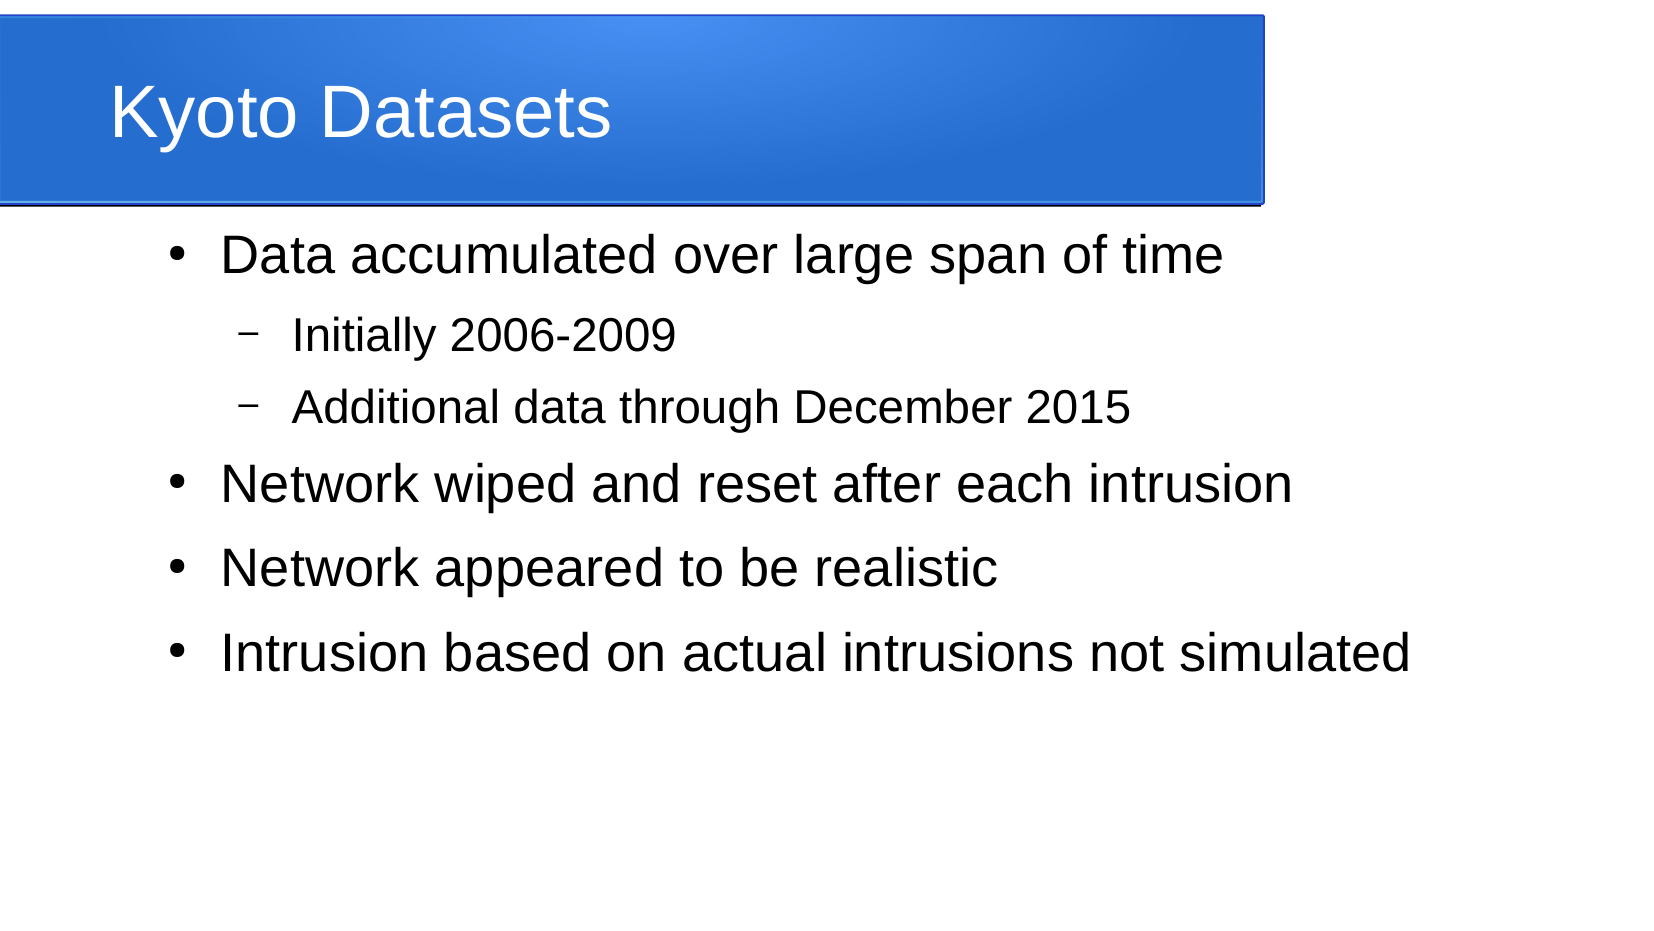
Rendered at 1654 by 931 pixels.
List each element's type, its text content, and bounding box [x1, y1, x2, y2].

list Data accumulated over large span of time Initially 2006-2009 Additional data through December 2015 Network wiped and reset after each intrusion Network appeared to be realistic Intrusion based on actual intrusions not simulated [150, 224, 1571, 796]
title Kyoto Datasets [82, 35, 1235, 189]
